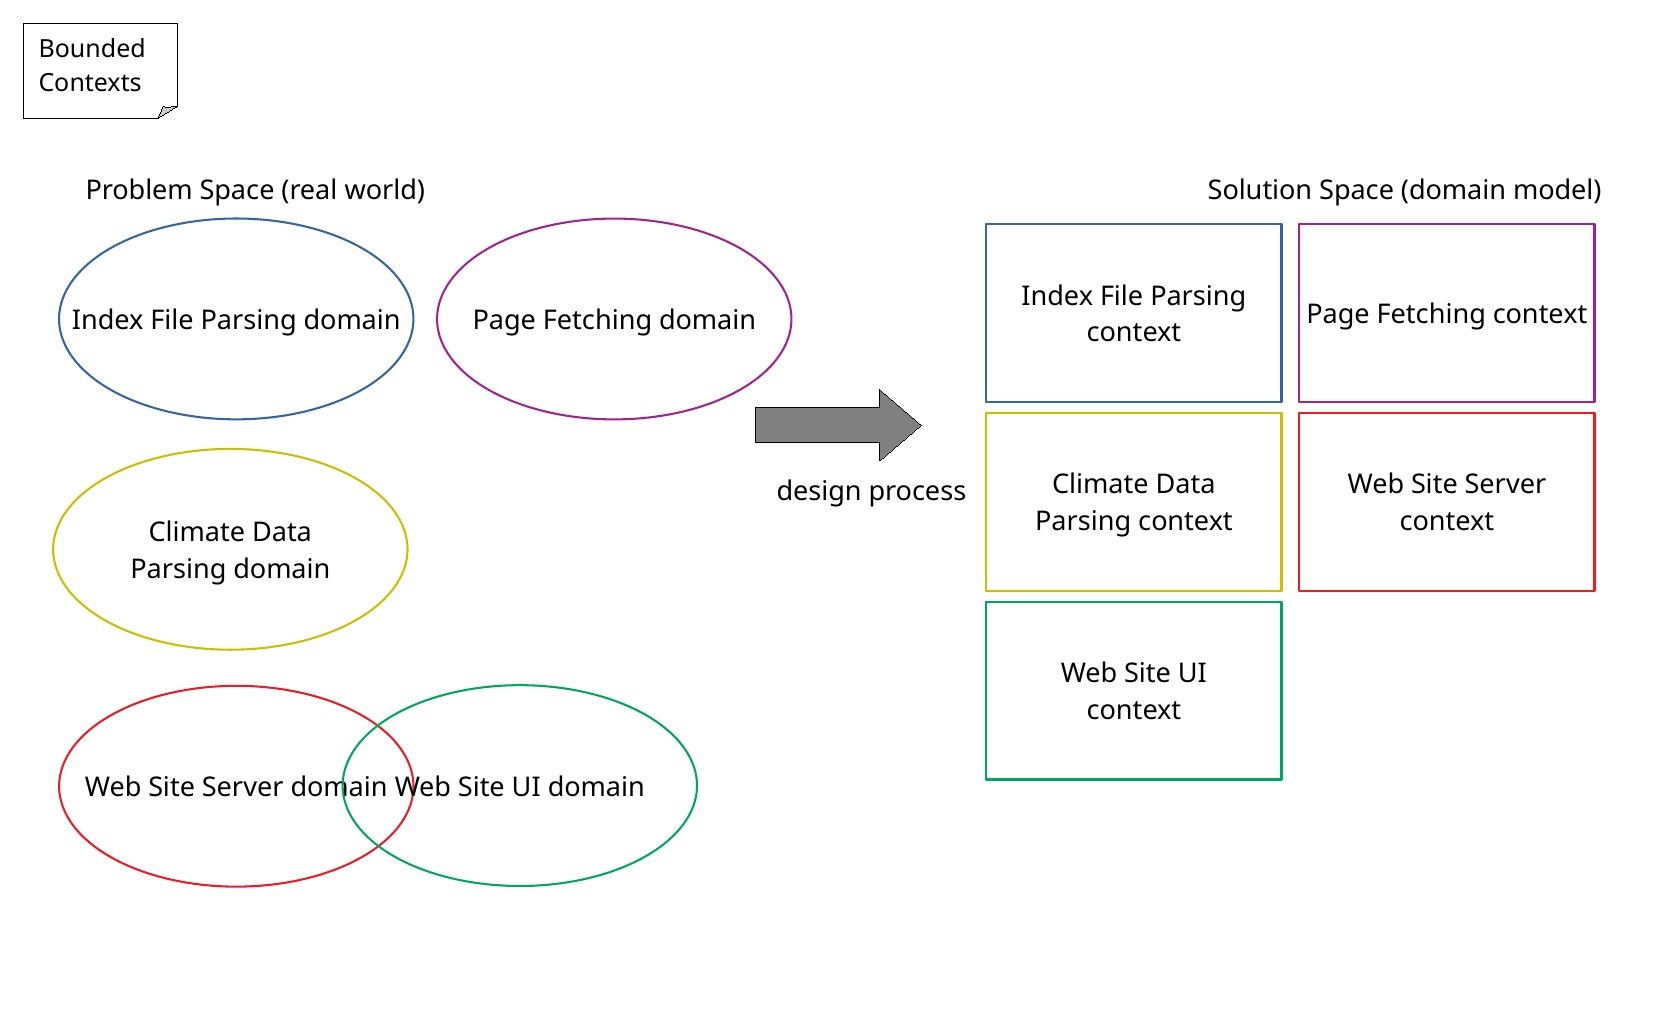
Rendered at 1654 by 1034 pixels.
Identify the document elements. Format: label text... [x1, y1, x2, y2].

text_box Web Site UI domain [342, 685, 698, 887]
text_box [755, 389, 922, 461]
text_box Web Site UI context [986, 602, 1282, 780]
text_box Index File Parsing domain [59, 218, 414, 420]
text_box Index File Parsing context [986, 224, 1282, 402]
text_box Web Site Server context [1299, 413, 1595, 591]
text_box design process [761, 464, 917, 504]
text_box Bounded Contexts [23, 23, 178, 119]
text_box Climate Data Parsing domain [53, 448, 408, 650]
text_box Problem Space (real world) [70, 163, 340, 202]
text_box Solution Space (domain model) [1192, 163, 1478, 202]
text_box Web Site Server domain [59, 685, 378, 887]
text_box Page Fetching context [1299, 224, 1595, 402]
text_box Climate Data Parsing context [986, 413, 1282, 591]
text_box Page Fetching domain [437, 218, 792, 420]
